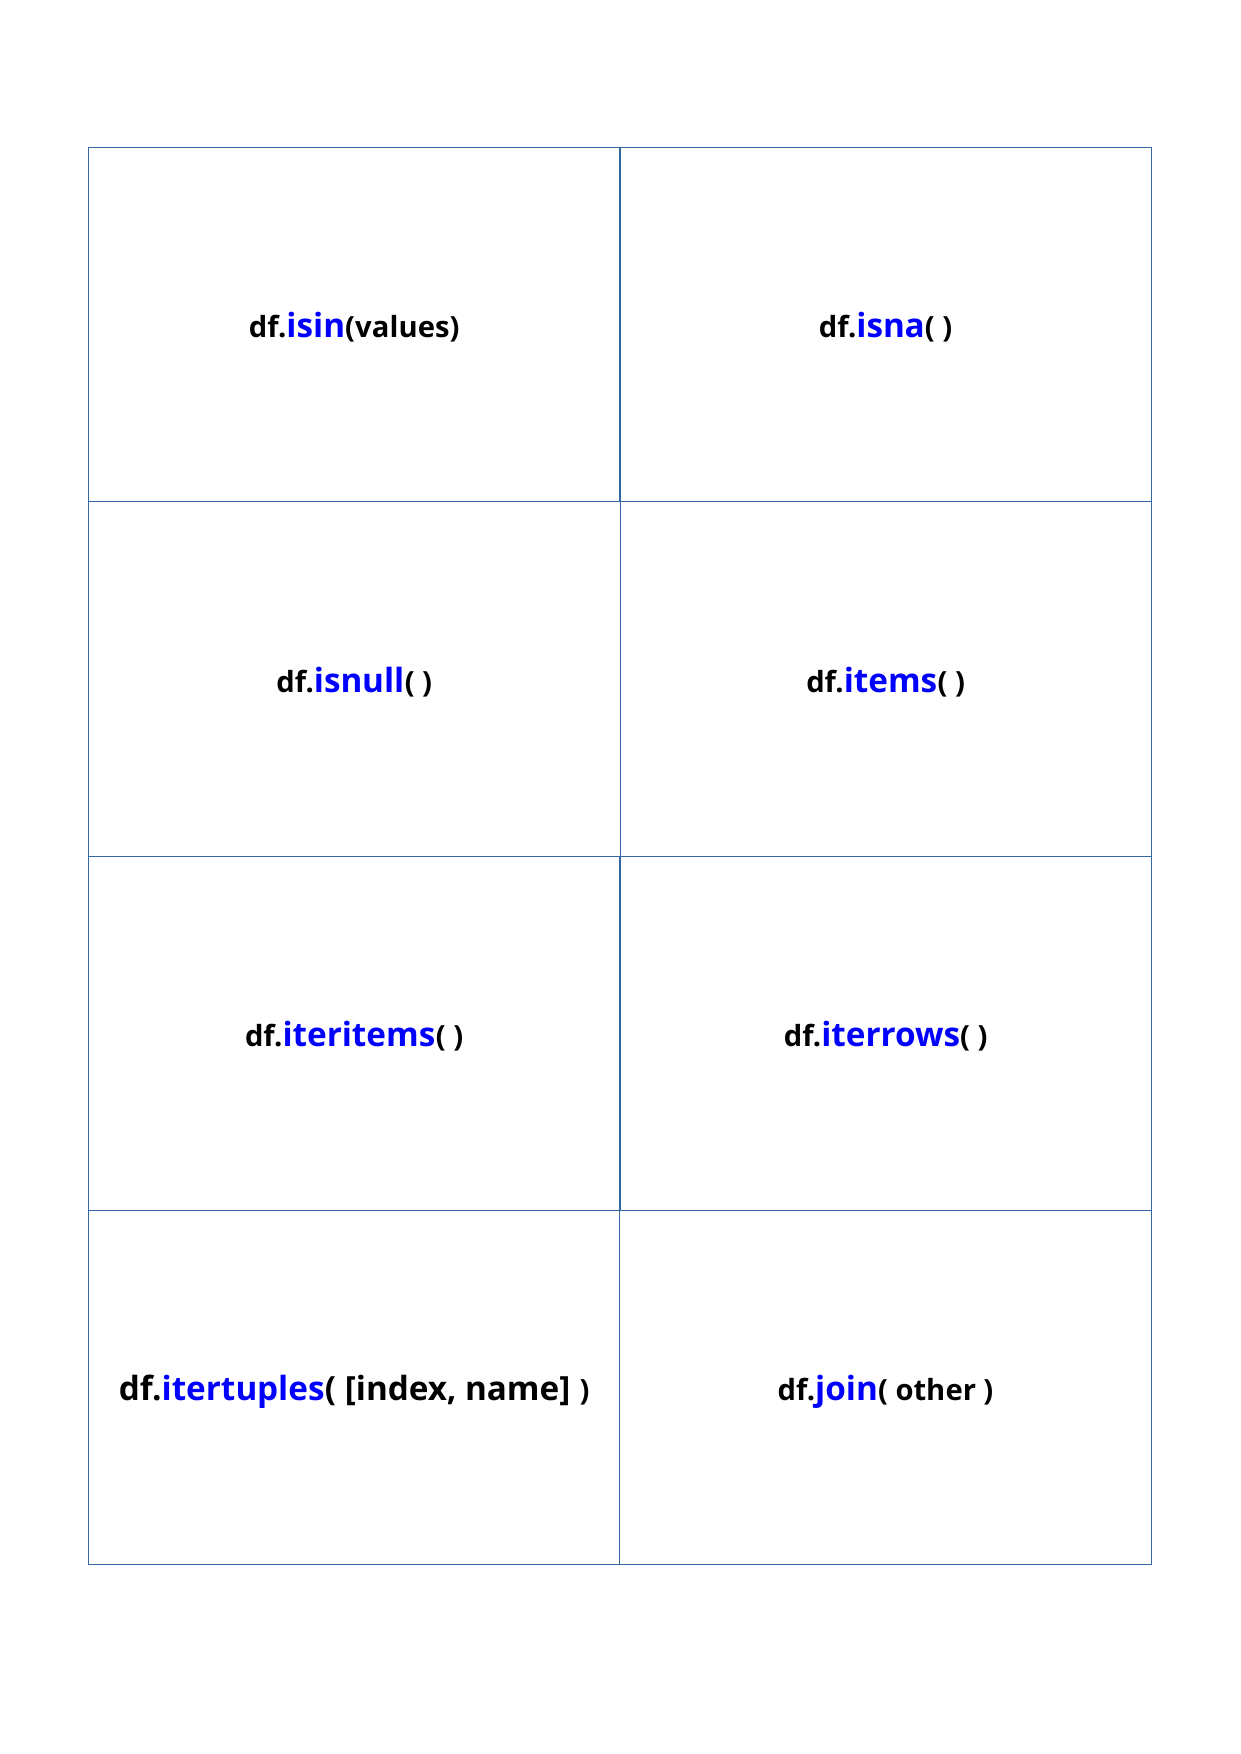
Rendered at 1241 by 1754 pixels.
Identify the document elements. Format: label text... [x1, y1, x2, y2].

text_box df.iteritems( ) [88, 856, 620, 1210]
text_box df.iterrows( ) [620, 856, 1152, 1210]
text_box df.join( other ) [619, 1210, 1152, 1565]
text_box df.isnull( ) [88, 501, 620, 856]
text_box df.items( ) [620, 501, 1152, 856]
text_box df.isna( ) [620, 147, 1152, 501]
text_box df.isin(values) [88, 147, 620, 501]
text_box df.itertuples( [index, name] ) [88, 1210, 619, 1565]
